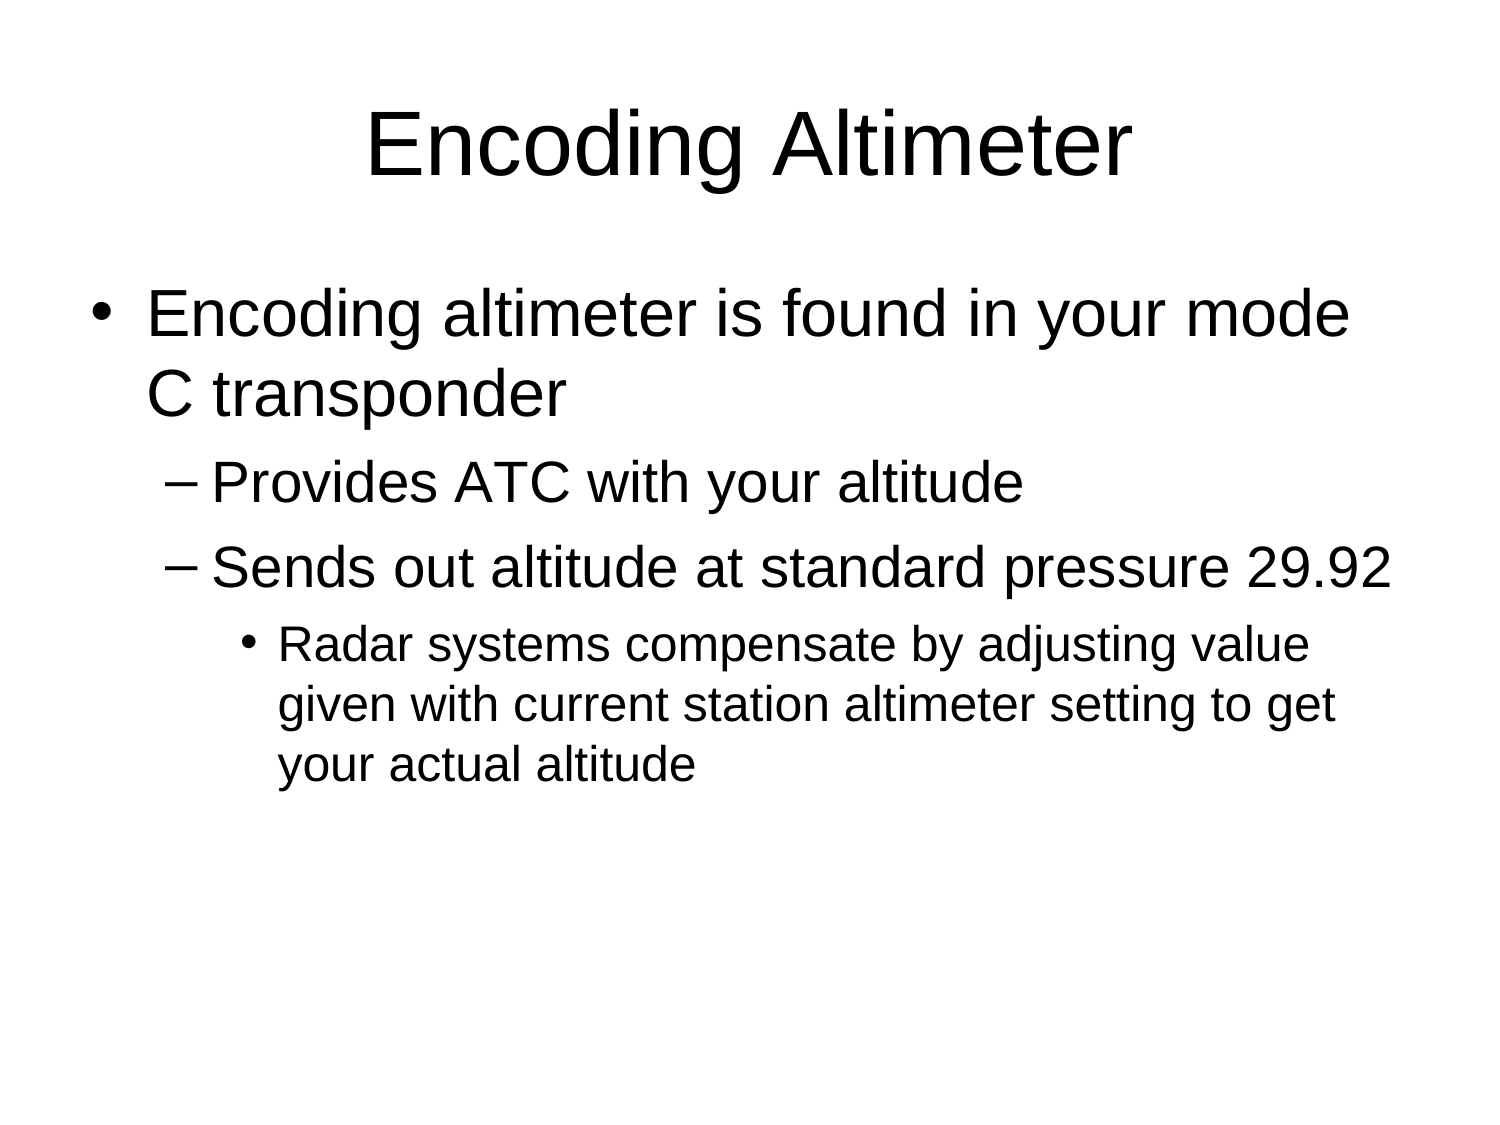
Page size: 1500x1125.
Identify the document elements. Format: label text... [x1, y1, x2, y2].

title Encoding Altimeter [75, 45, 1426, 233]
list Encoding altimeter is found in your mode C transponder Provides ATC with your altitude Sends out altitude at standard pressure 29.92 Radar systems compensate by adjusting value given with current station altimeter setting to get your actual altitude [75, 262, 1426, 1006]
